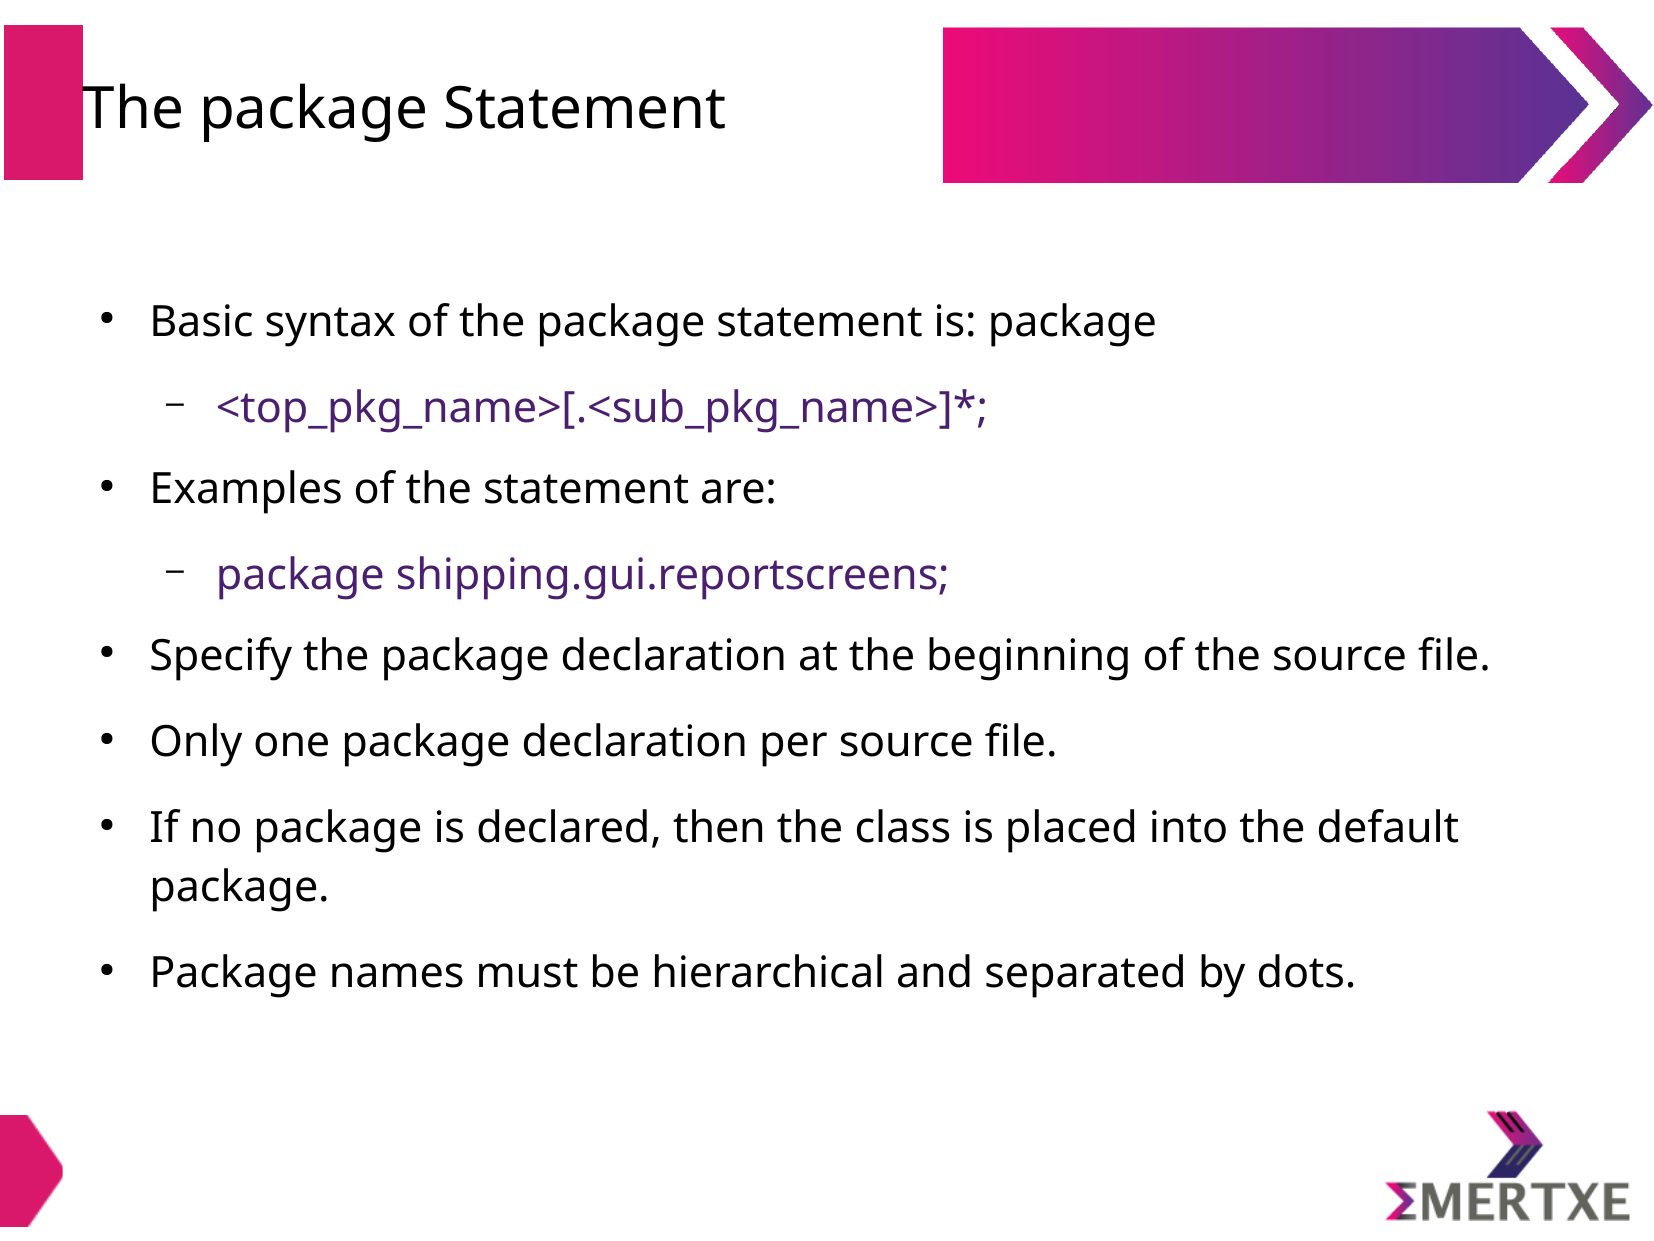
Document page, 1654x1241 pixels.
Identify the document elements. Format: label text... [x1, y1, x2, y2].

list Basic syntax of the package statement is: package <top_pkg_name>[.<sub_pkg_name>]*; Examples of the statement are: package shipping.gui.reportscreens; Specify the package declaration at the beginning of the source file. Only one package declaration per source file. If no package is declared, then the class is placed into the default package. Package names must be hierarchical and separated by dots. [82, 290, 1571, 1010]
picture [1571, 27, 1653, 183]
picture [1385, 1107, 1631, 1221]
title The package Statement [82, 2, 1571, 210]
